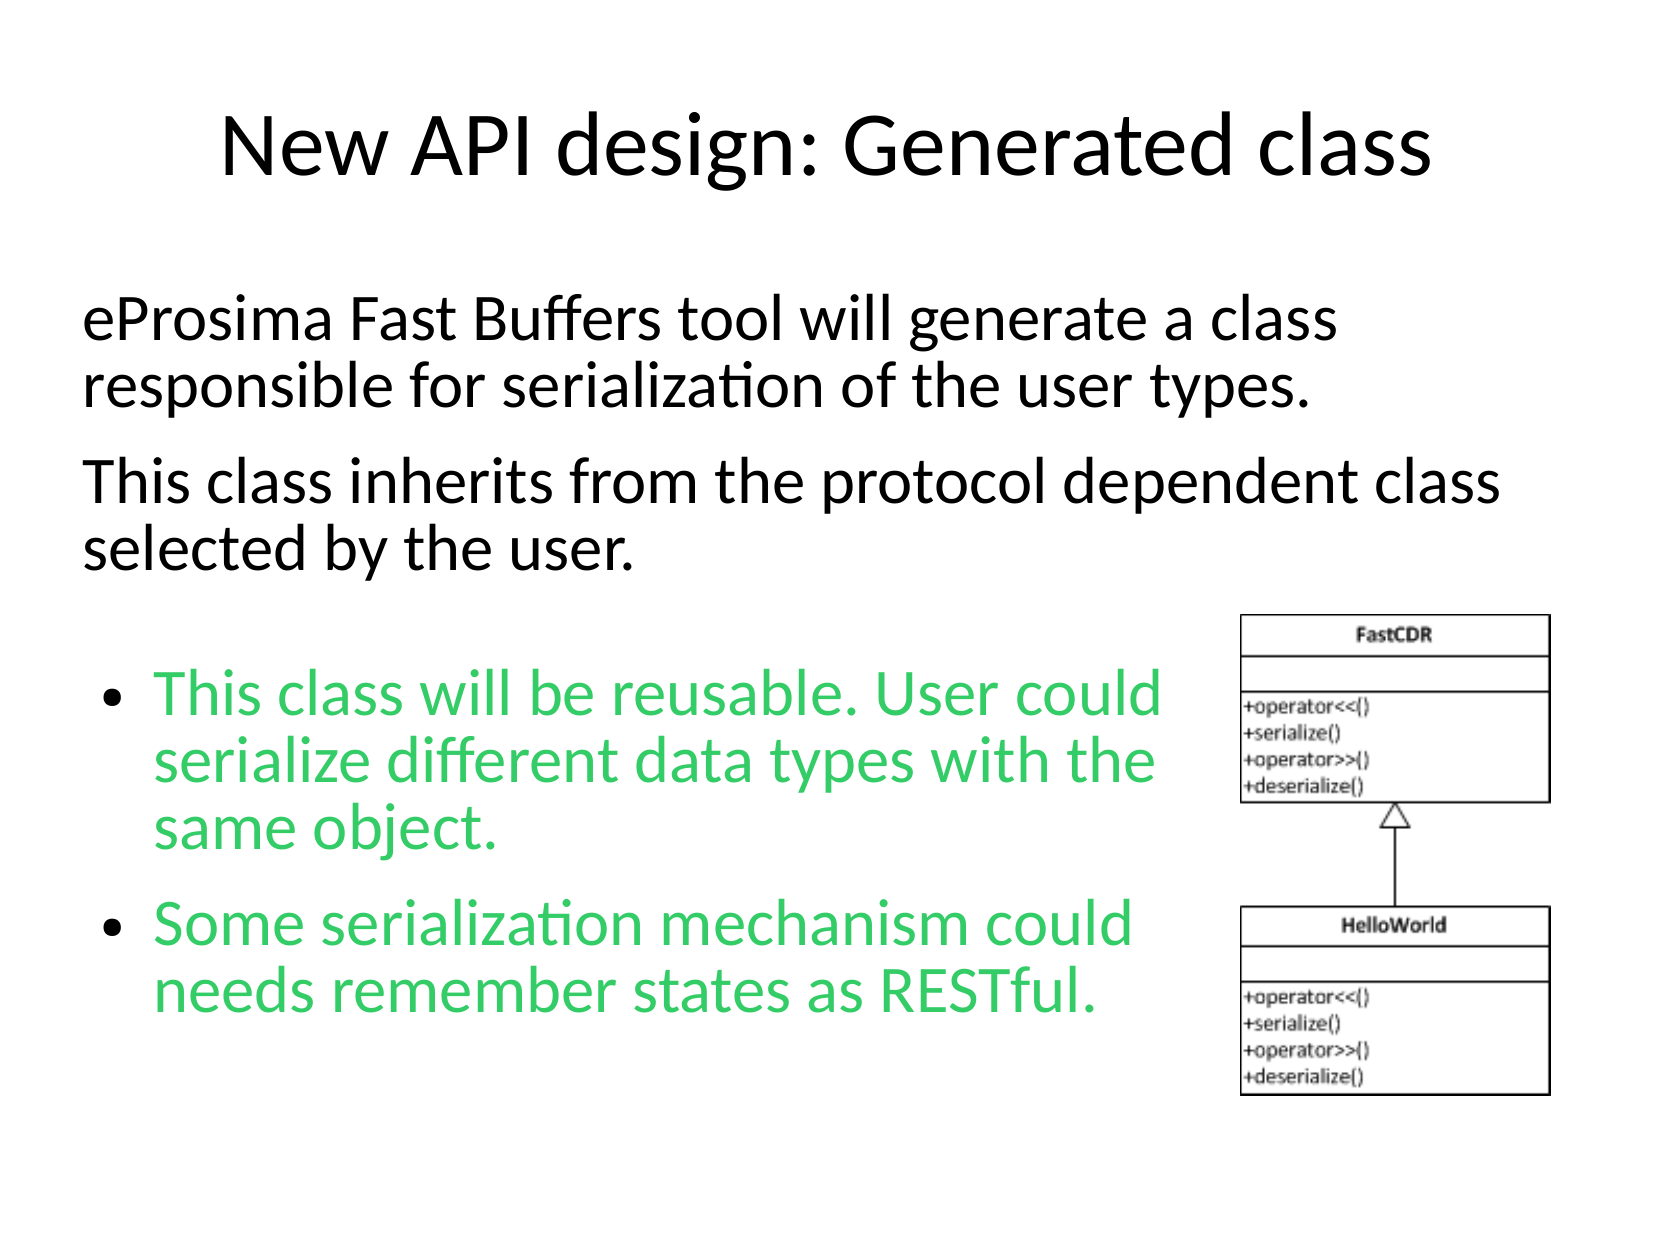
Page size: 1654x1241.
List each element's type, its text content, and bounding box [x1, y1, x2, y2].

title New API design: Generated class [82, 49, 1571, 257]
list This class will be reusable. User could serialize different data types with the same object. Some serialization mechanism could needs remember states as RESTful. [82, 665, 1229, 1099]
picture [1240, 614, 1551, 1096]
list eProsima Fast Buffers tool will generate a class responsible for serialization of the user types. This class inherits from the protocol dependent class selected by the user. [82, 290, 1571, 634]
